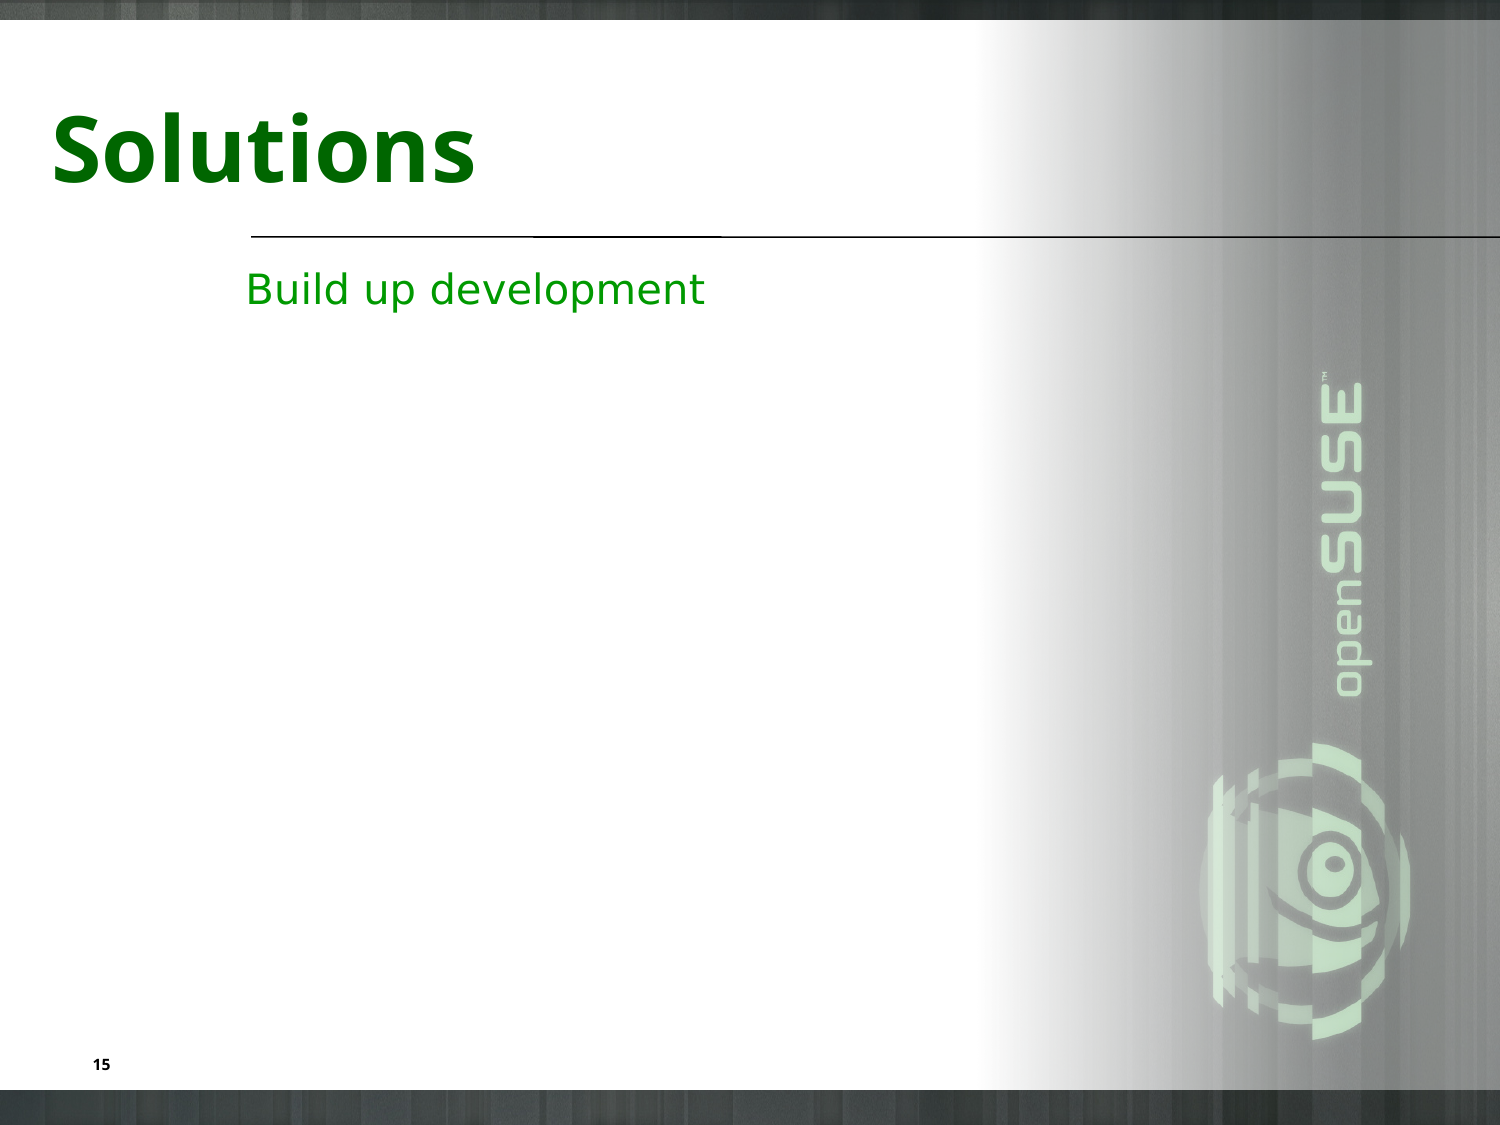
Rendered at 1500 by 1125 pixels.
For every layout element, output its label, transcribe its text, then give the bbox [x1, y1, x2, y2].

title Solutions [51, 68, 1447, 232]
list Build up development [245, 267, 1458, 1010]
picture [0, 0, 1500, 1125]
